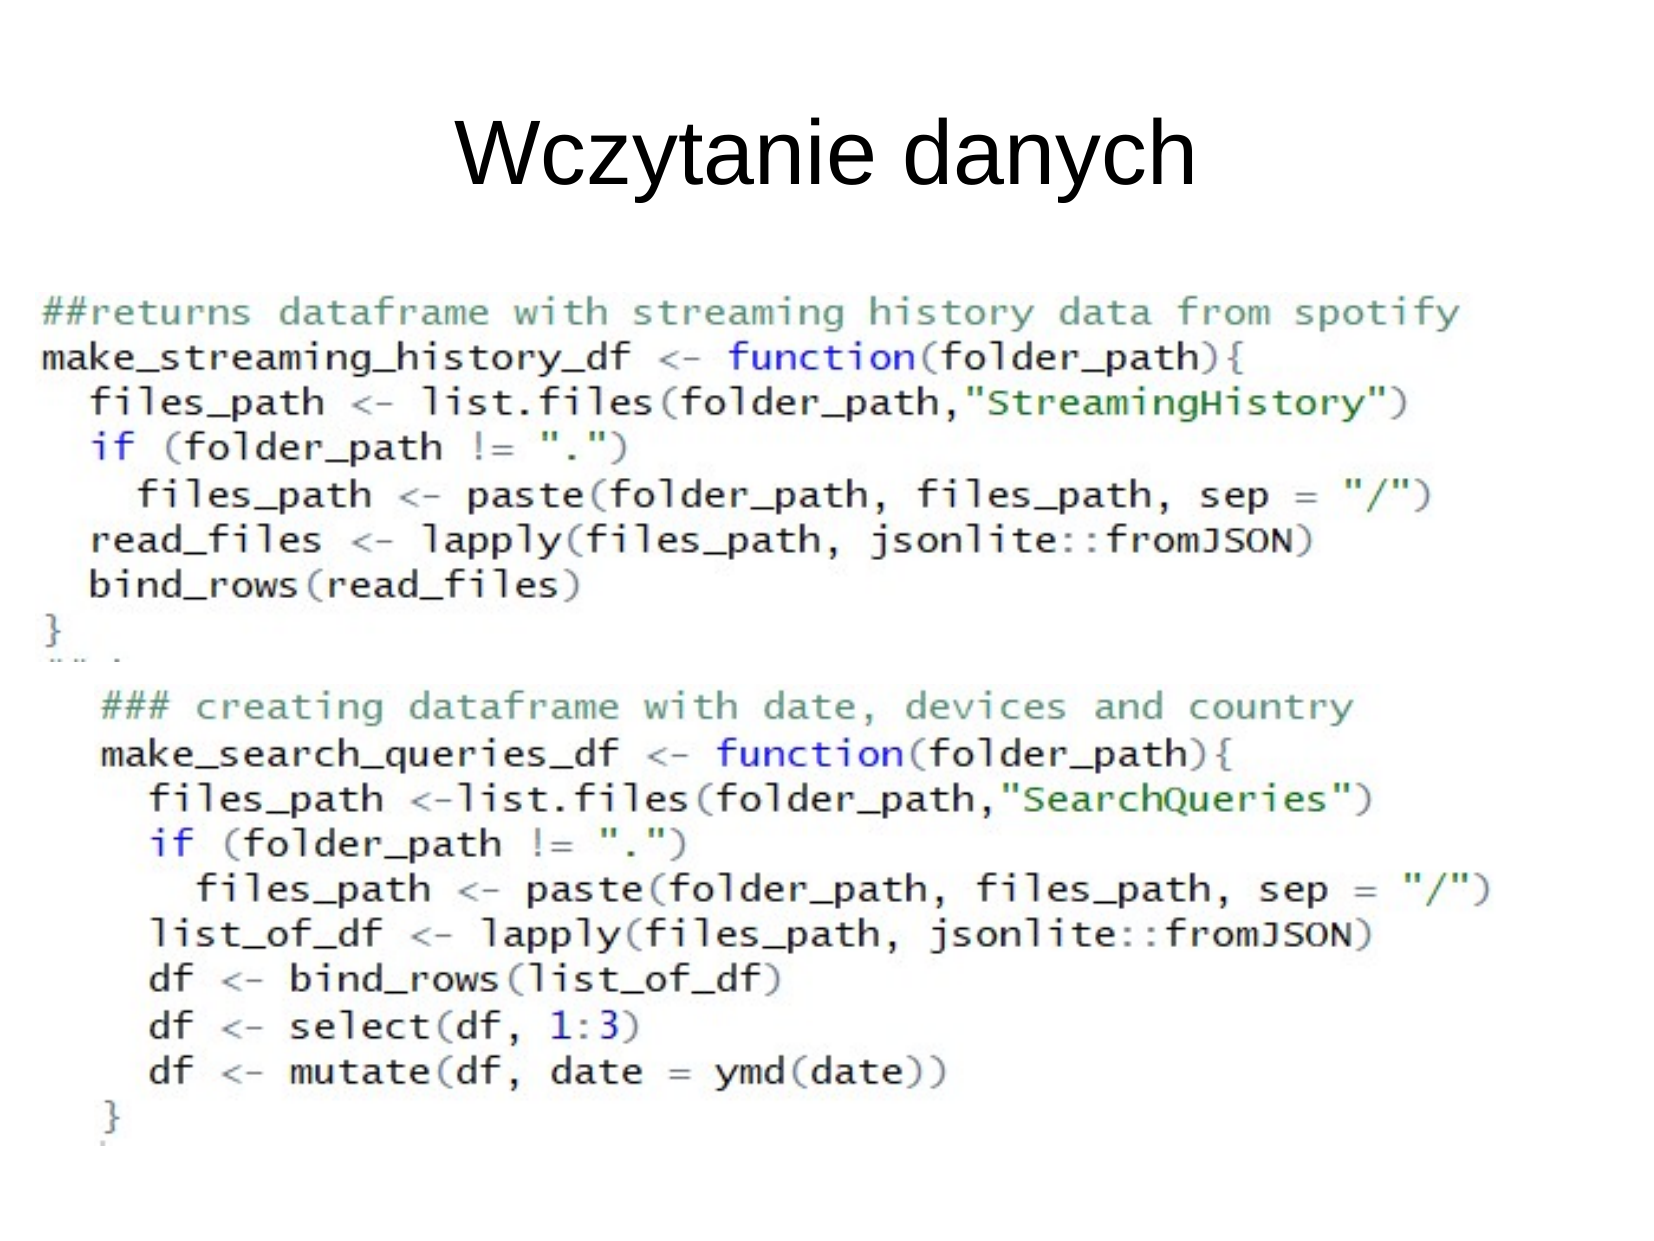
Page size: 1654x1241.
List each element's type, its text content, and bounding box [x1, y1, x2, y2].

picture [94, 684, 1555, 1146]
picture [35, 292, 1524, 662]
title Wczytanie danych [82, 49, 1571, 257]
